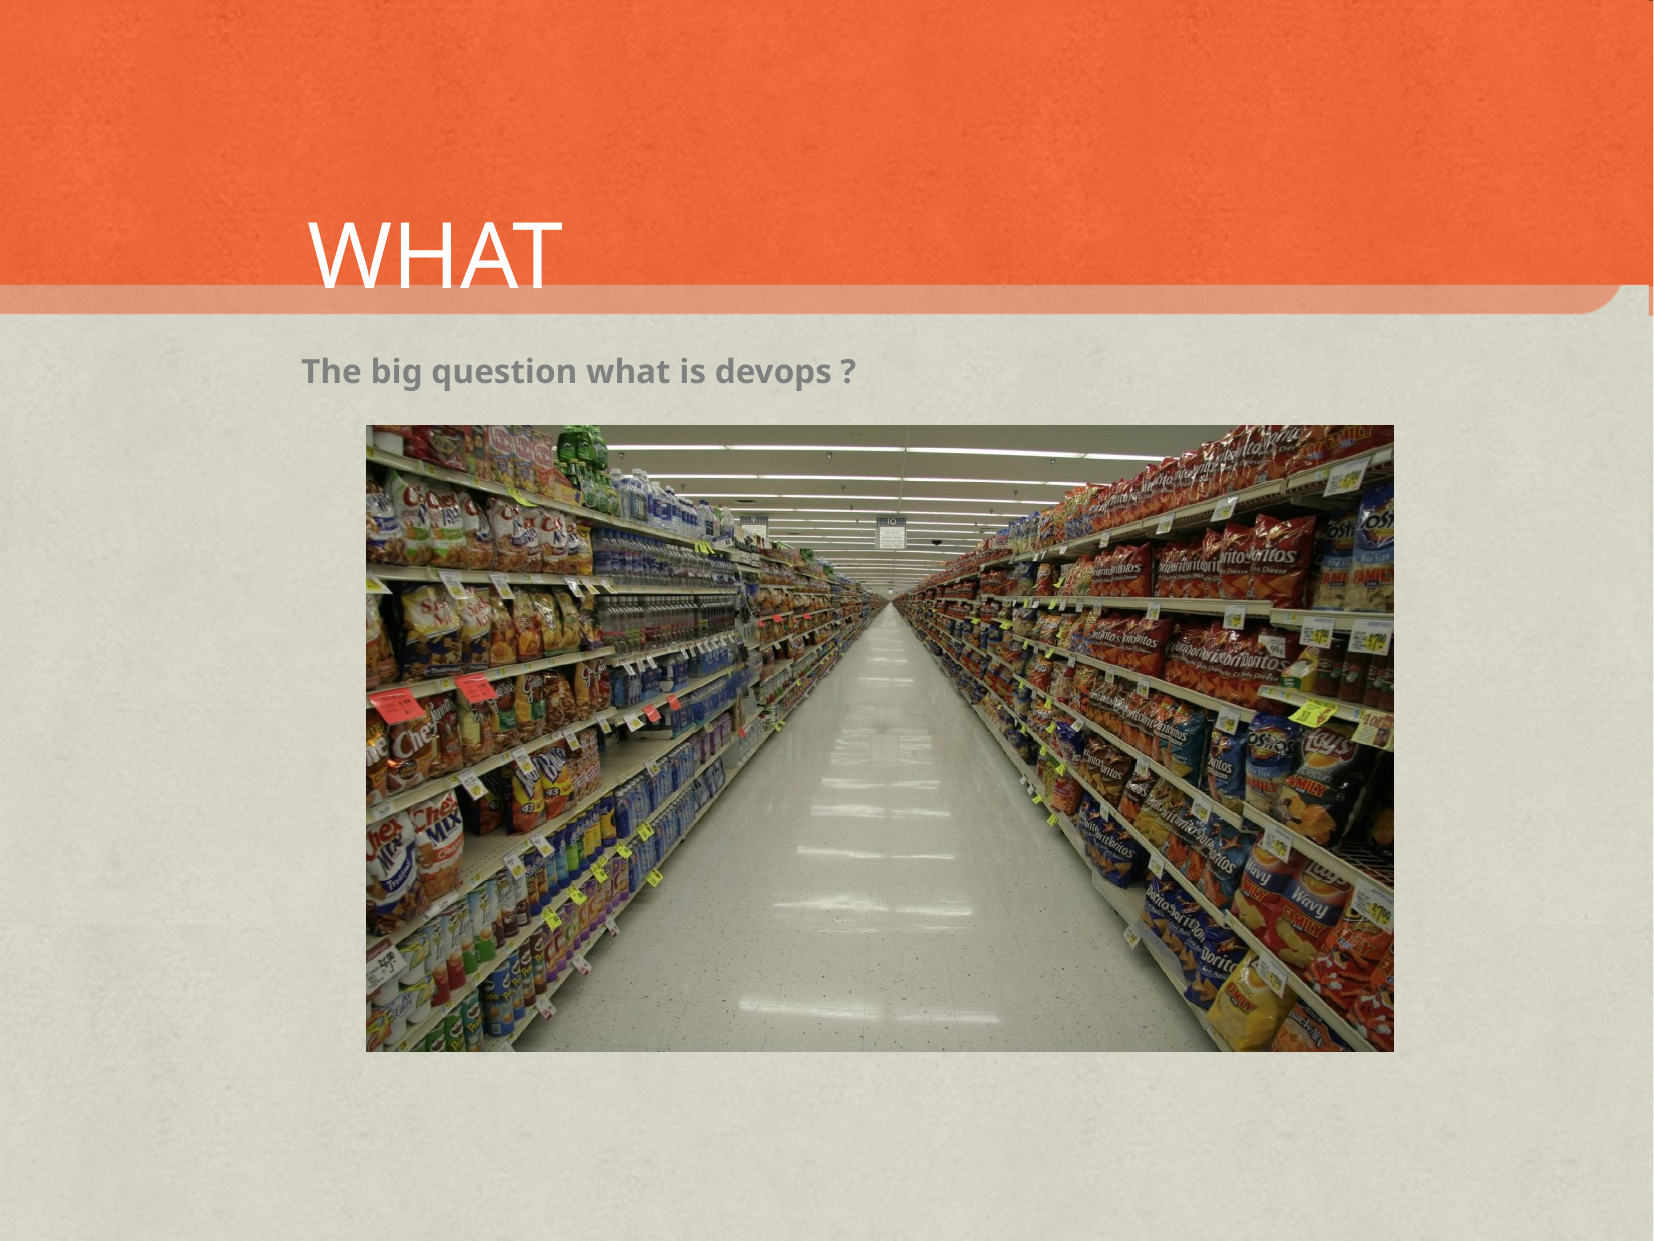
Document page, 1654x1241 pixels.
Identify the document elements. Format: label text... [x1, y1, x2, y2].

list The big question what is devops ? [301, 348, 1654, 1068]
picture [0, 0, 1654, 1241]
picture [366, 425, 1394, 1052]
title WHAT [307, 188, 1654, 317]
